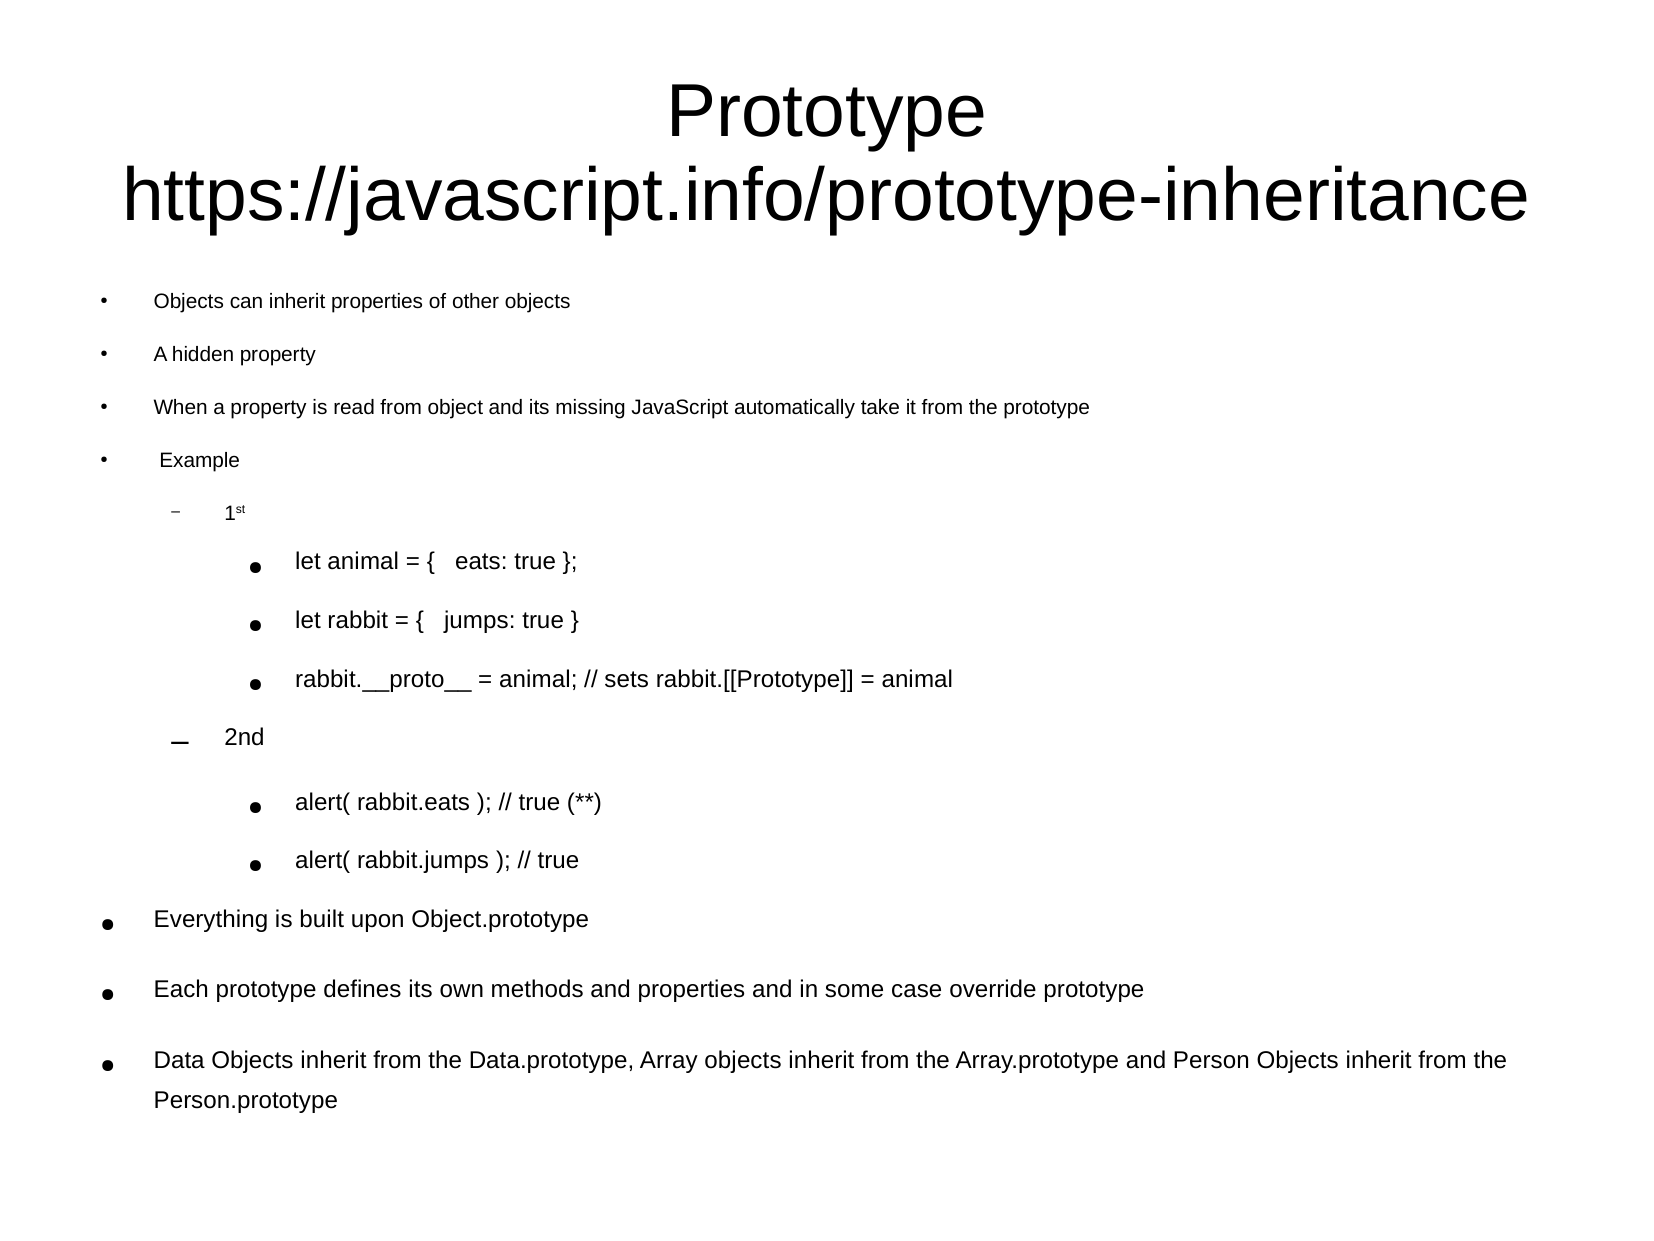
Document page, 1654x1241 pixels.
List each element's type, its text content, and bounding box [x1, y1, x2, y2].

list Objects can inherit properties of other objects A hidden property When a property is read from object and its missing JavaScript automatically take it from the prototype Example 1st let animal = { eats: true }; let rabbit = { jumps: true } rabbit.__proto__ = animal; // sets rabbit.[[Prototype]] = animal 2nd alert( rabbit.eats ); // true (**) alert( rabbit.jumps ); // true Everything is built upon Object.prototype Each prototype defines its own methods and properties and in some case override prototype Data Objects inherit from the Data.prototype, Array objects inherit from the Array.prototype and Person Objects inherit from the Person.prototype [82, 290, 1571, 1141]
title Prototype https://javascript.info/prototype-inheritance [82, 49, 1571, 257]
